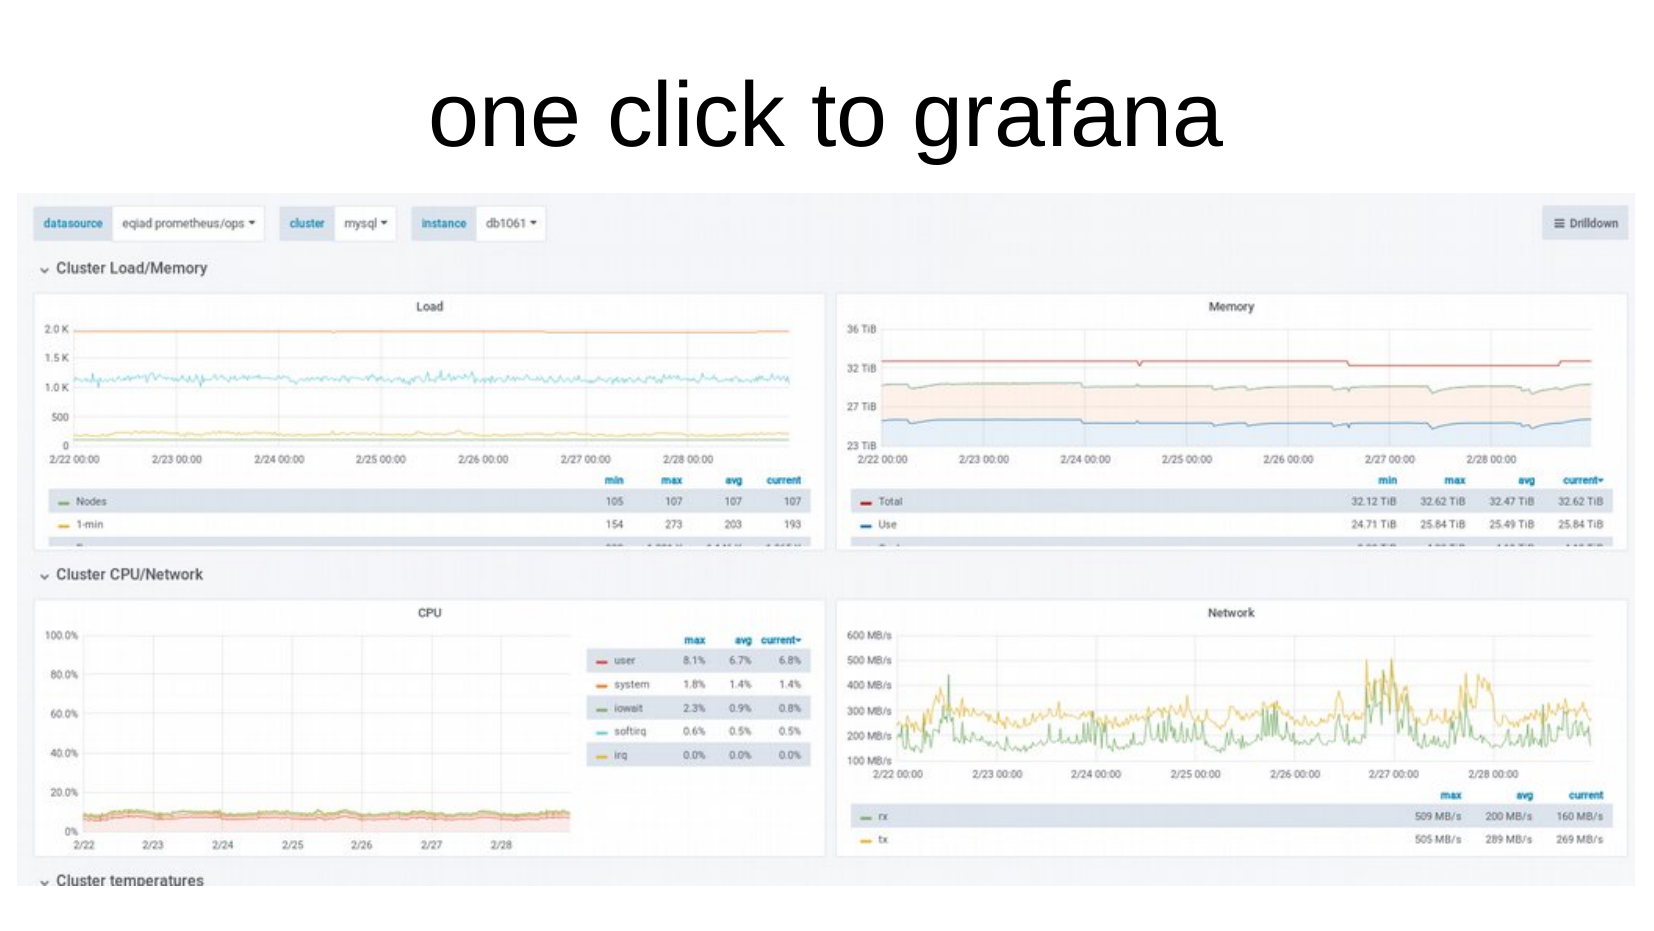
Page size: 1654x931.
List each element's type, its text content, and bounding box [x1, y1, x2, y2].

title one click to grafana [82, 37, 1571, 193]
picture [17, 193, 1635, 886]
